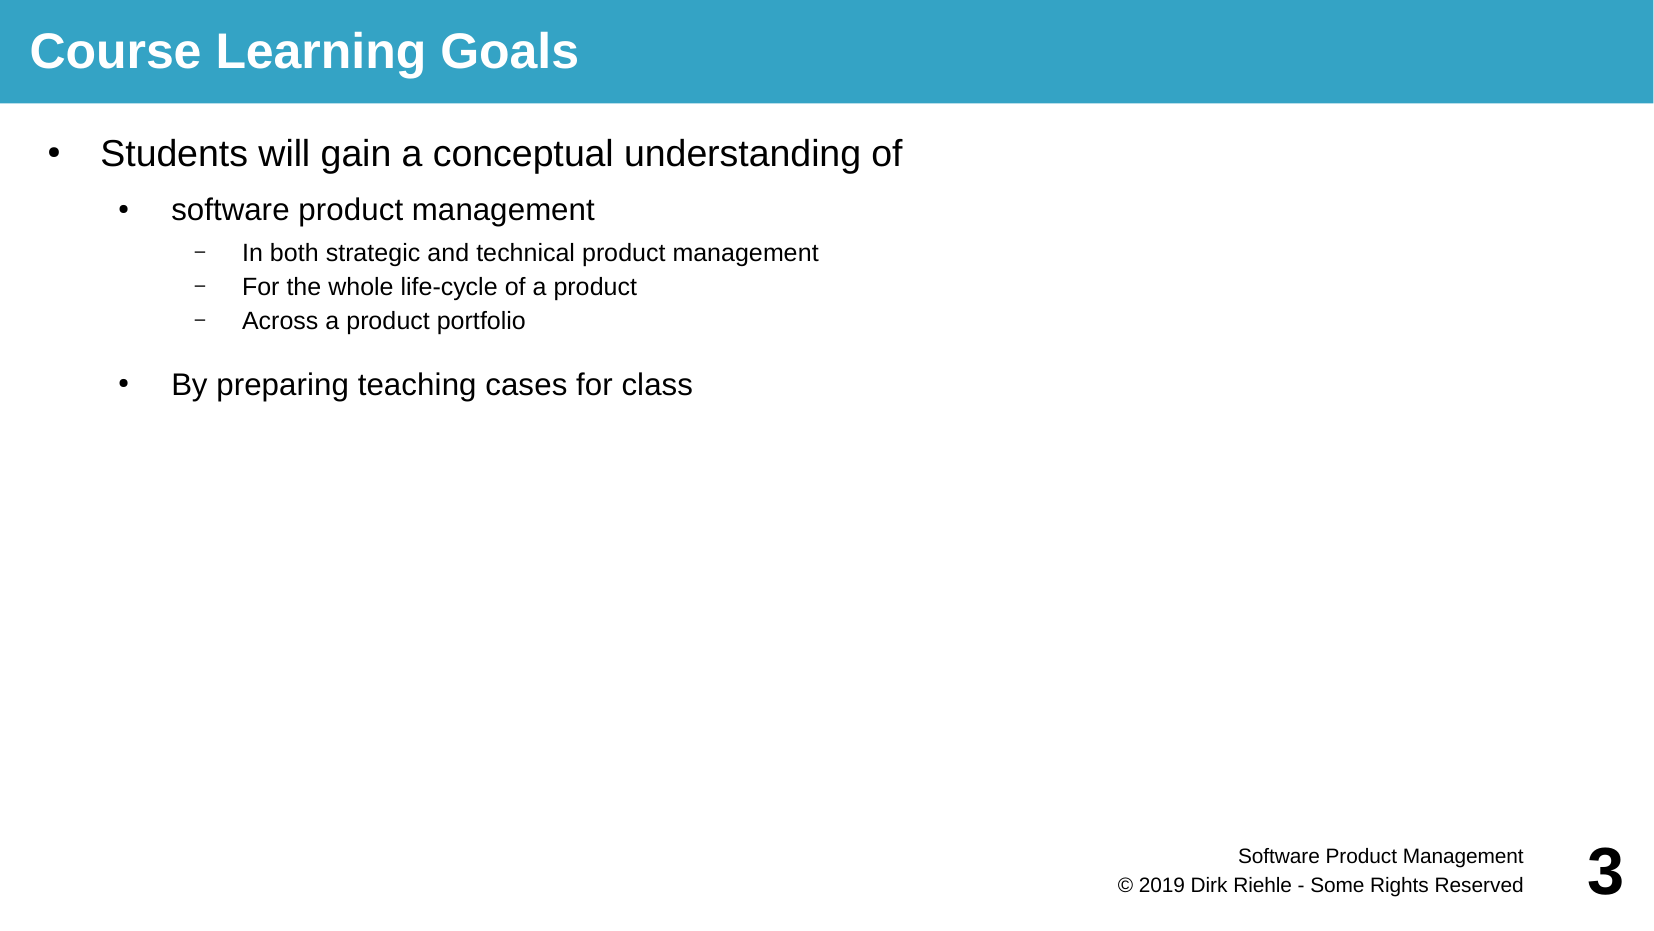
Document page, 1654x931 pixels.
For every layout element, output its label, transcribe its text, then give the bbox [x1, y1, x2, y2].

title Course Learning Goals [0, 0, 1654, 104]
list Students will gain a conceptual understanding of software product management In both strategic and technical product management For the whole life-cycle of a product Across a product portfolio By preparing teaching cases for class [29, 132, 1625, 813]
